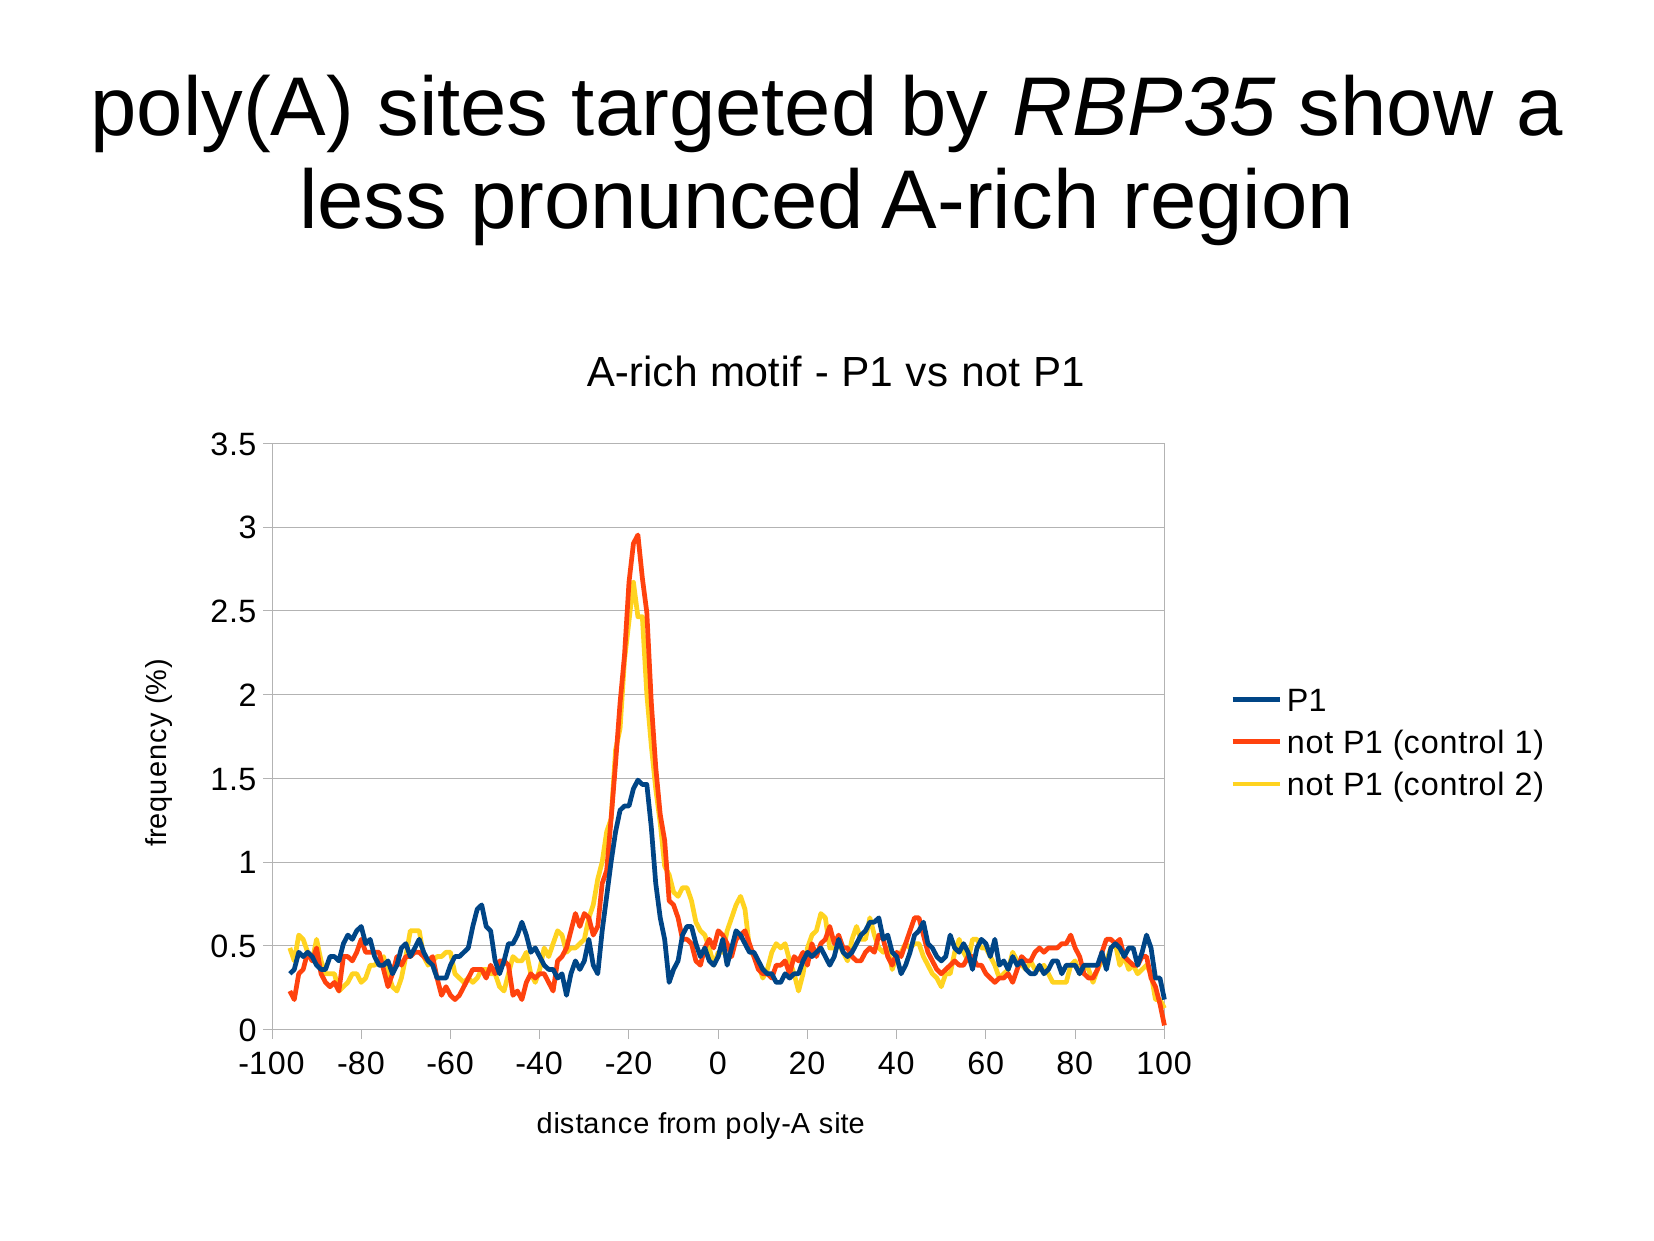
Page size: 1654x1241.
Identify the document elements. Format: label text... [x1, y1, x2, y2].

chart [104, 310, 1568, 1173]
title poly(A) sites targeted by RBP35 show a less pronunced A-rich region [82, 49, 1571, 257]
